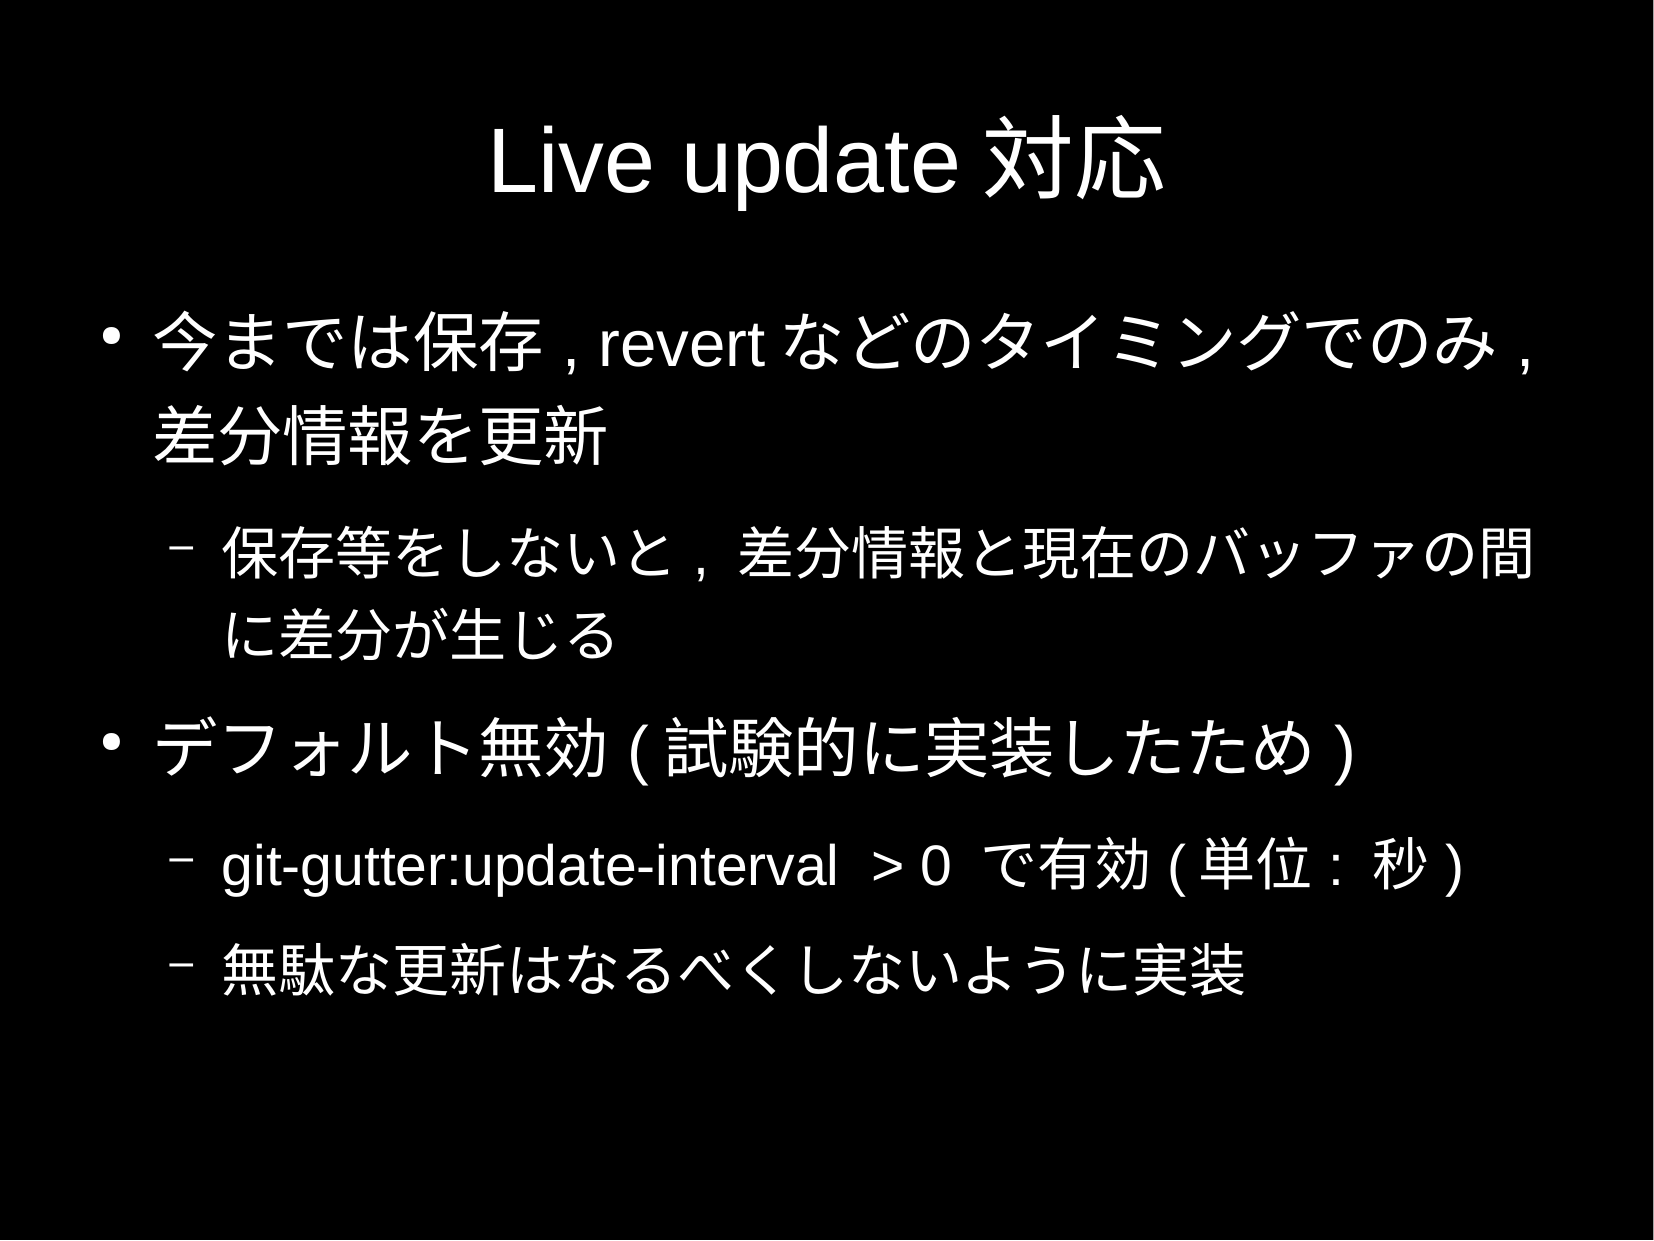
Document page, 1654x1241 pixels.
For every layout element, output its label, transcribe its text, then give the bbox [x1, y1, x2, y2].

list 今までは保存, revertなどのタイミングでのみ,差分情報を更新 保存等をしないと, 差分情報と現在のバッファの間に差分が生じる デフォルト無効(試験的に実装したため) git-gutter:update-interval > 0 で有効(単位: 秒) 無駄な更新はなるべくしないように実装 [82, 290, 1571, 1010]
title Live update対応 [82, 49, 1571, 257]
